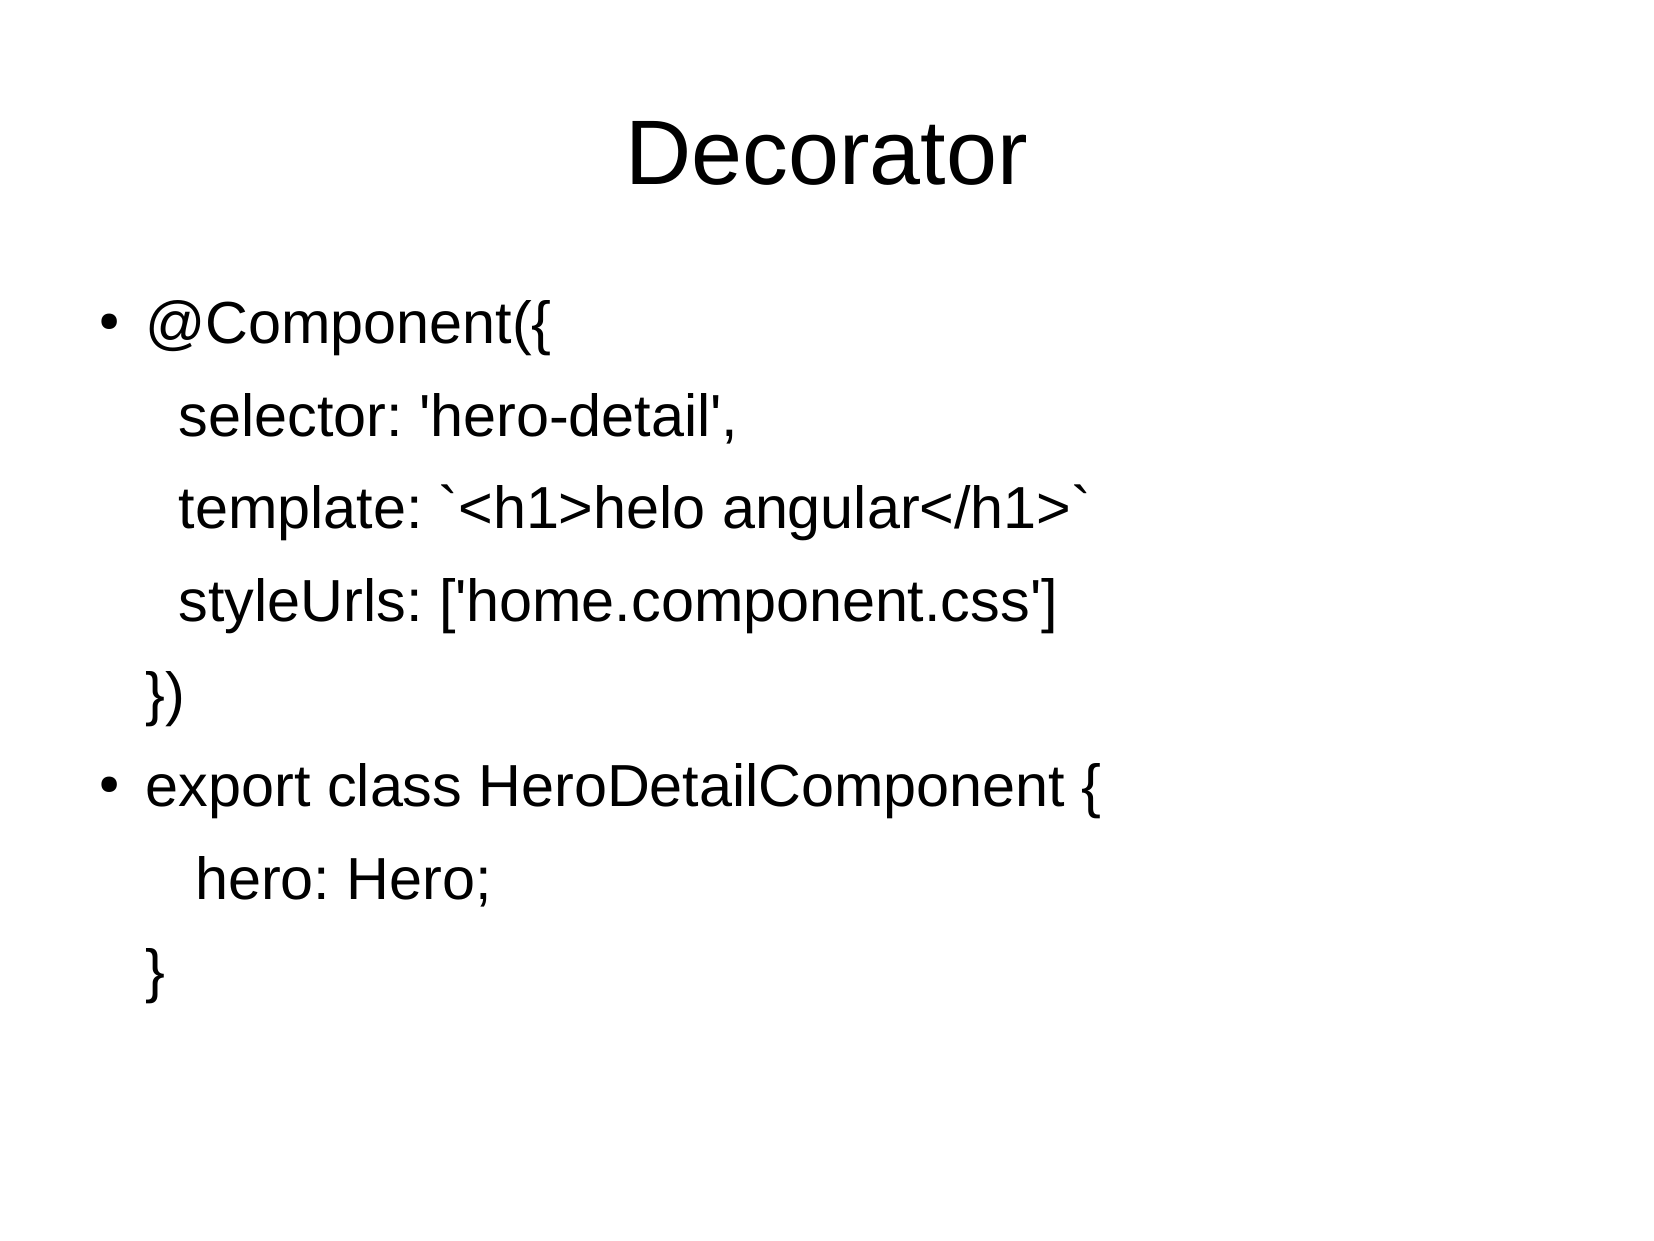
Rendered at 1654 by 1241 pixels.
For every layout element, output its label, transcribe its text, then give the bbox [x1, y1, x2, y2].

list @Component({ selector: 'hero-detail', template: `<h1>helo angular</h1>` styleUrls: ['home.component.css'] }) export class HeroDetailComponent { hero: Hero; } [82, 290, 1571, 1010]
title Decorator [82, 49, 1571, 257]
